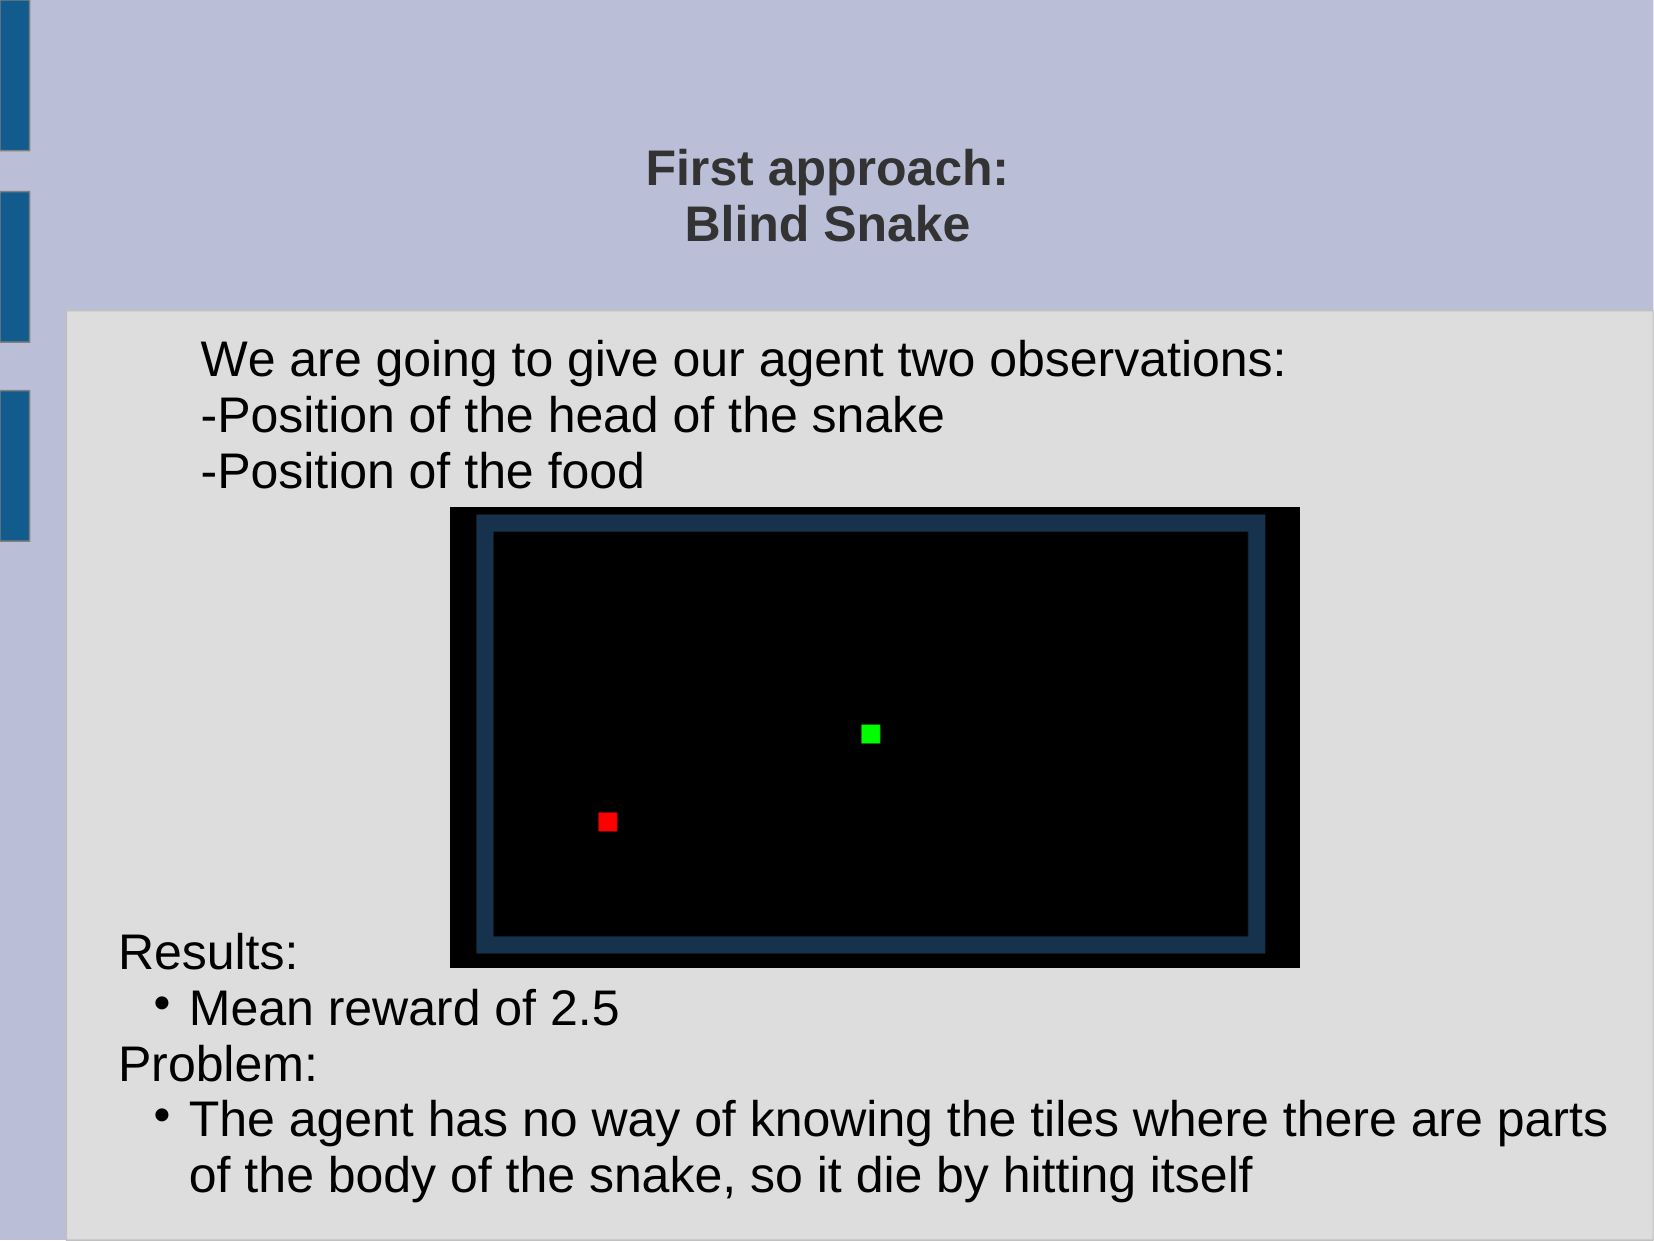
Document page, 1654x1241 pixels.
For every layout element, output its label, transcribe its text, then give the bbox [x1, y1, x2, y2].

title First approach: Blind Snake [121, 91, 1534, 299]
text_box Results: Mean reward of 2.5 Problem: The agent has no way of knowing the tiles where there are parts of the body of the snake, so it die by hitting itself [118, 921, 1630, 1241]
picture [450, 507, 1300, 968]
text_box We are going to give our agent two observations: -Position of the head of the snake -Position of the food [200, 328, 1394, 496]
